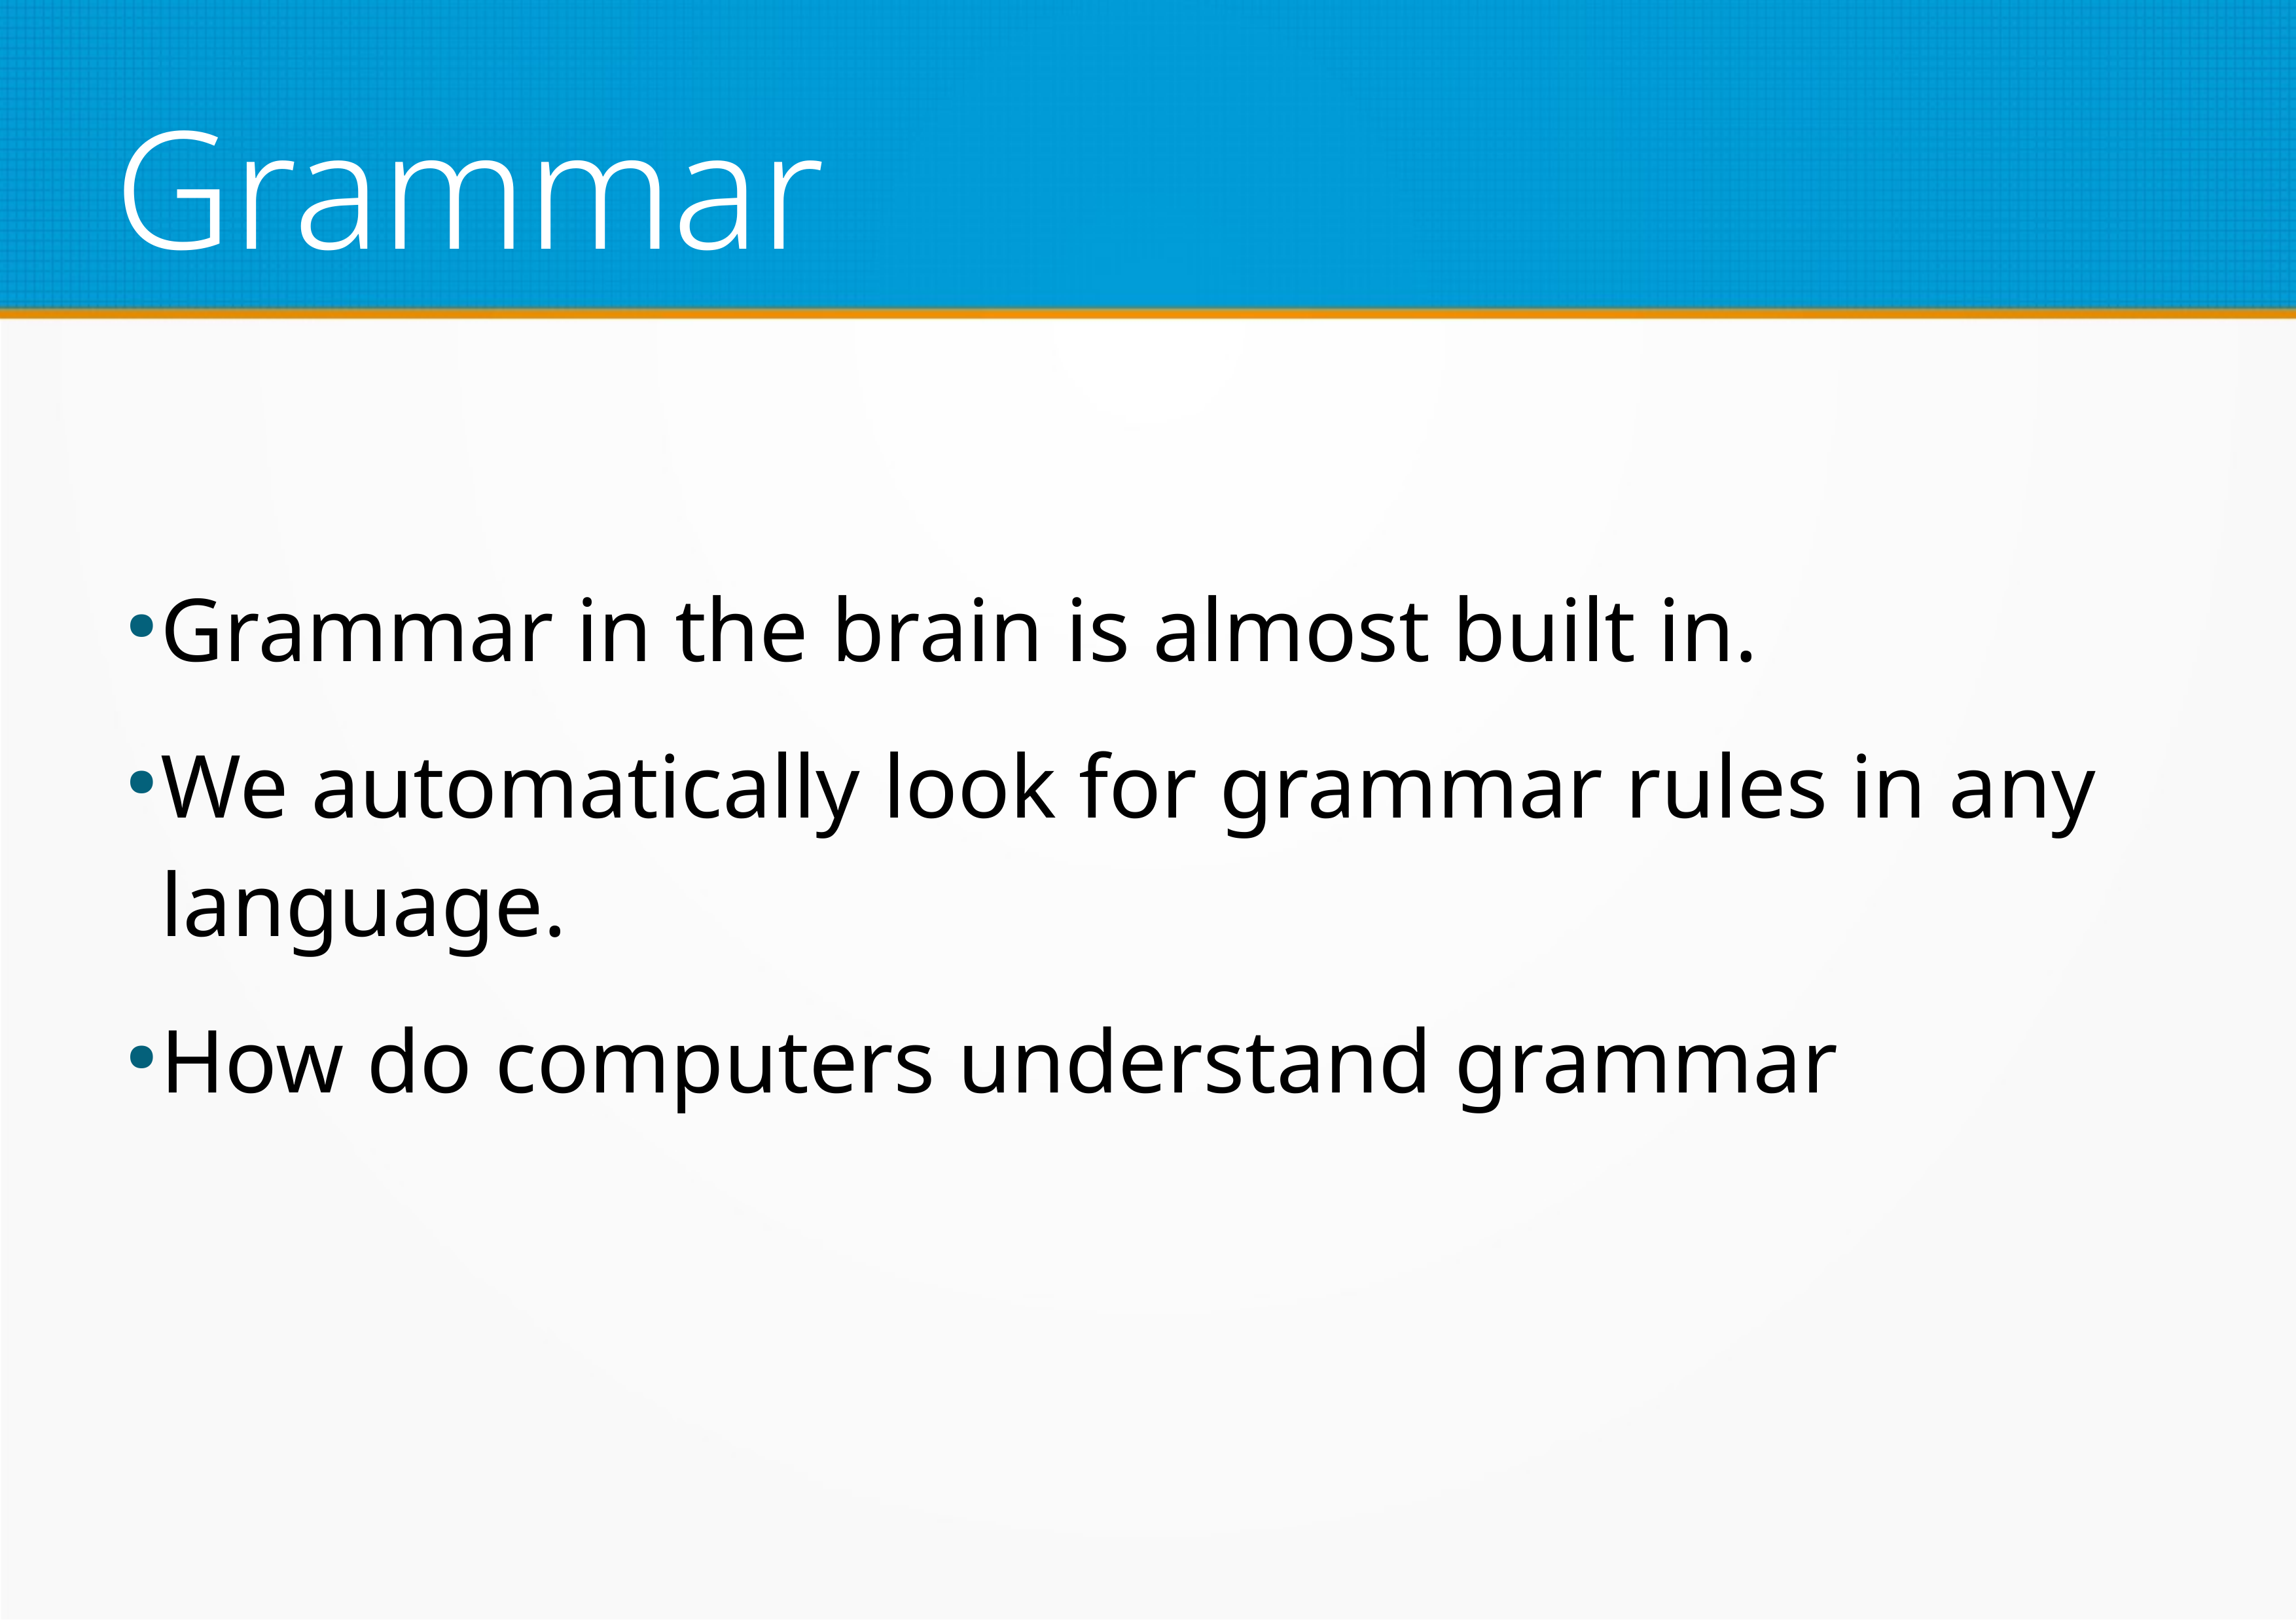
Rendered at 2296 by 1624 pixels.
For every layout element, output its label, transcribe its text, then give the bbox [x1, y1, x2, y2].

title Grammar [114, 26, 2181, 297]
picture [0, 305, 2296, 1624]
list Grammar in the brain is almost built in. We automatically look for grammar rules in any language. How do computers understand grammar [114, 412, 2170, 1414]
